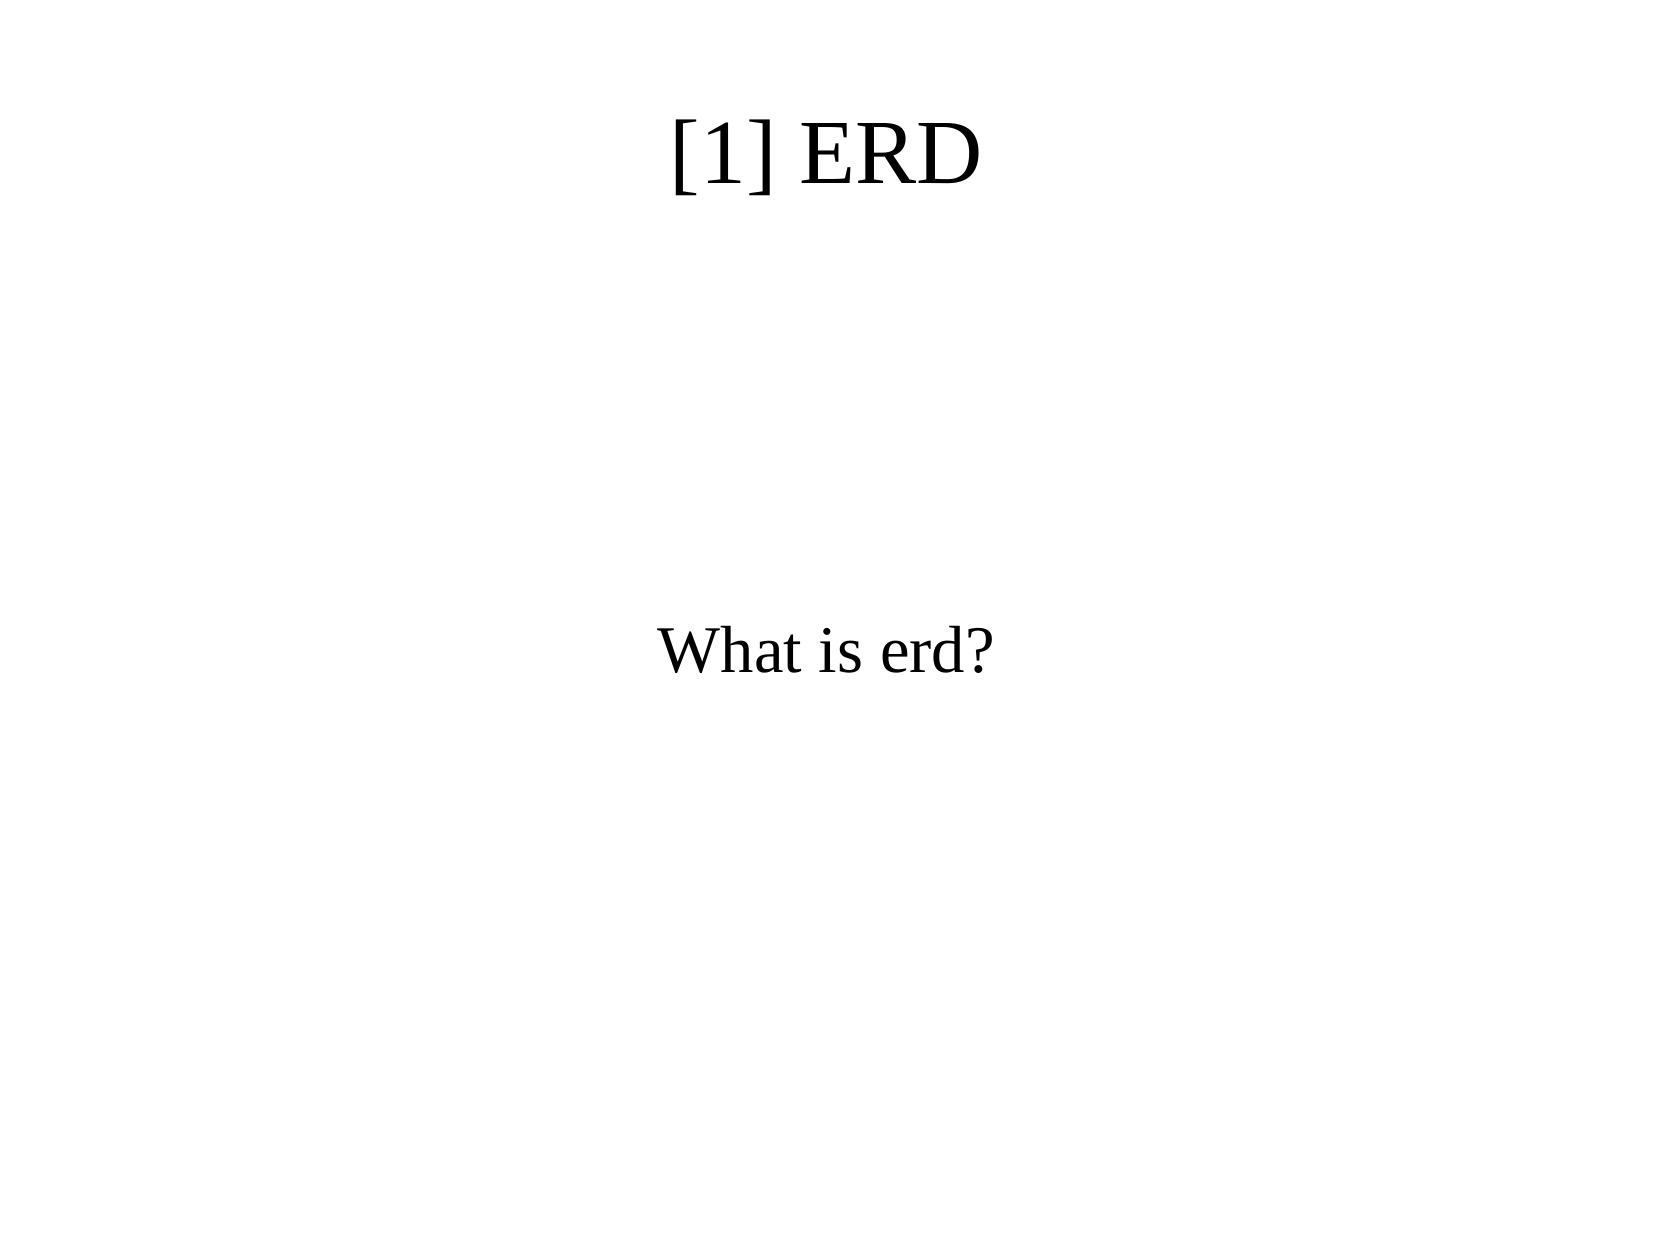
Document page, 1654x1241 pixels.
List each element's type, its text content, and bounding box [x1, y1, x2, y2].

subtitle What is erd? [82, 290, 1571, 1010]
title [1] ERD [82, 49, 1571, 257]
